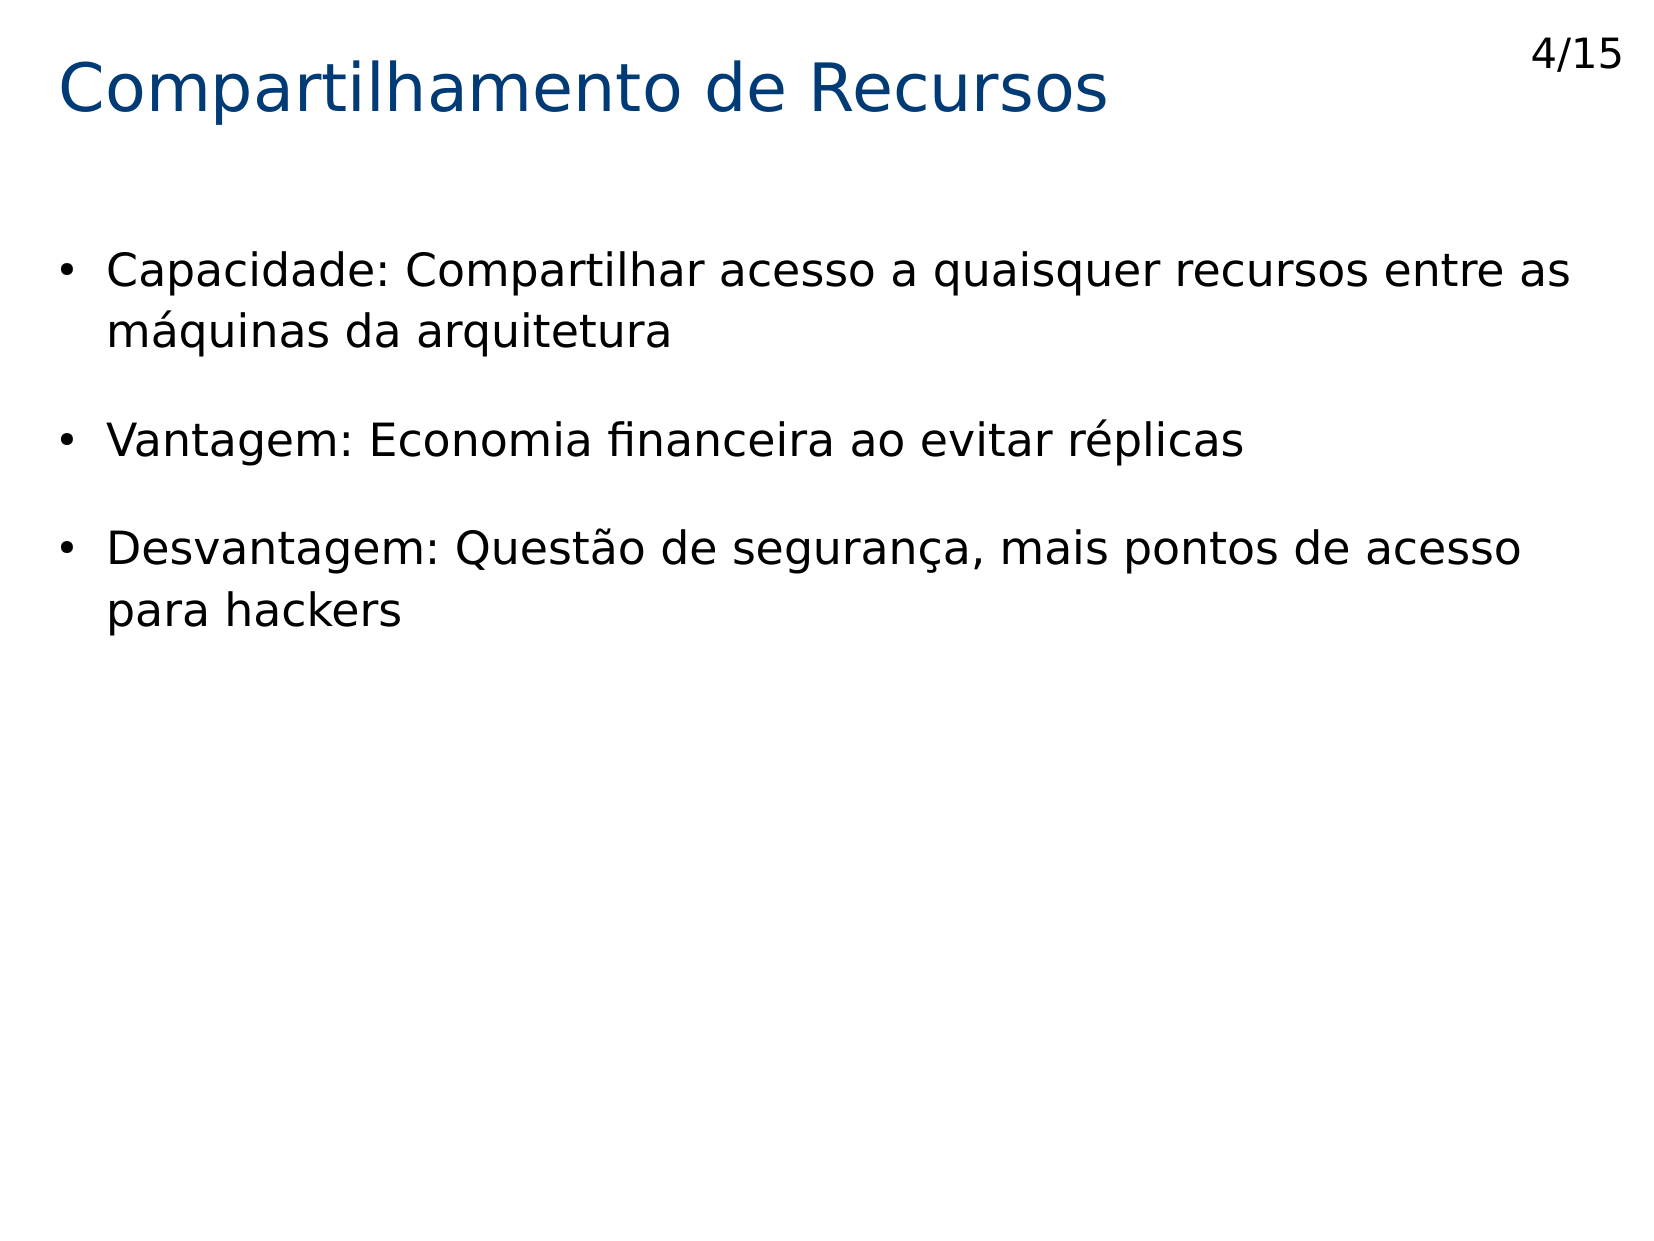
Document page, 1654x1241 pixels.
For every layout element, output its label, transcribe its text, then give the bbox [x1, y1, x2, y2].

list Capacidade: Compartilhar acesso a quaisquer recursos entre as máquinas da arquitetura Vantagem: Economia financeira ao evitar réplicas Desvantagem: Questão de segurança, mais pontos de acesso para hackers [59, 236, 1595, 1211]
title Compartilhamento de Recursos [59, 29, 1506, 148]
